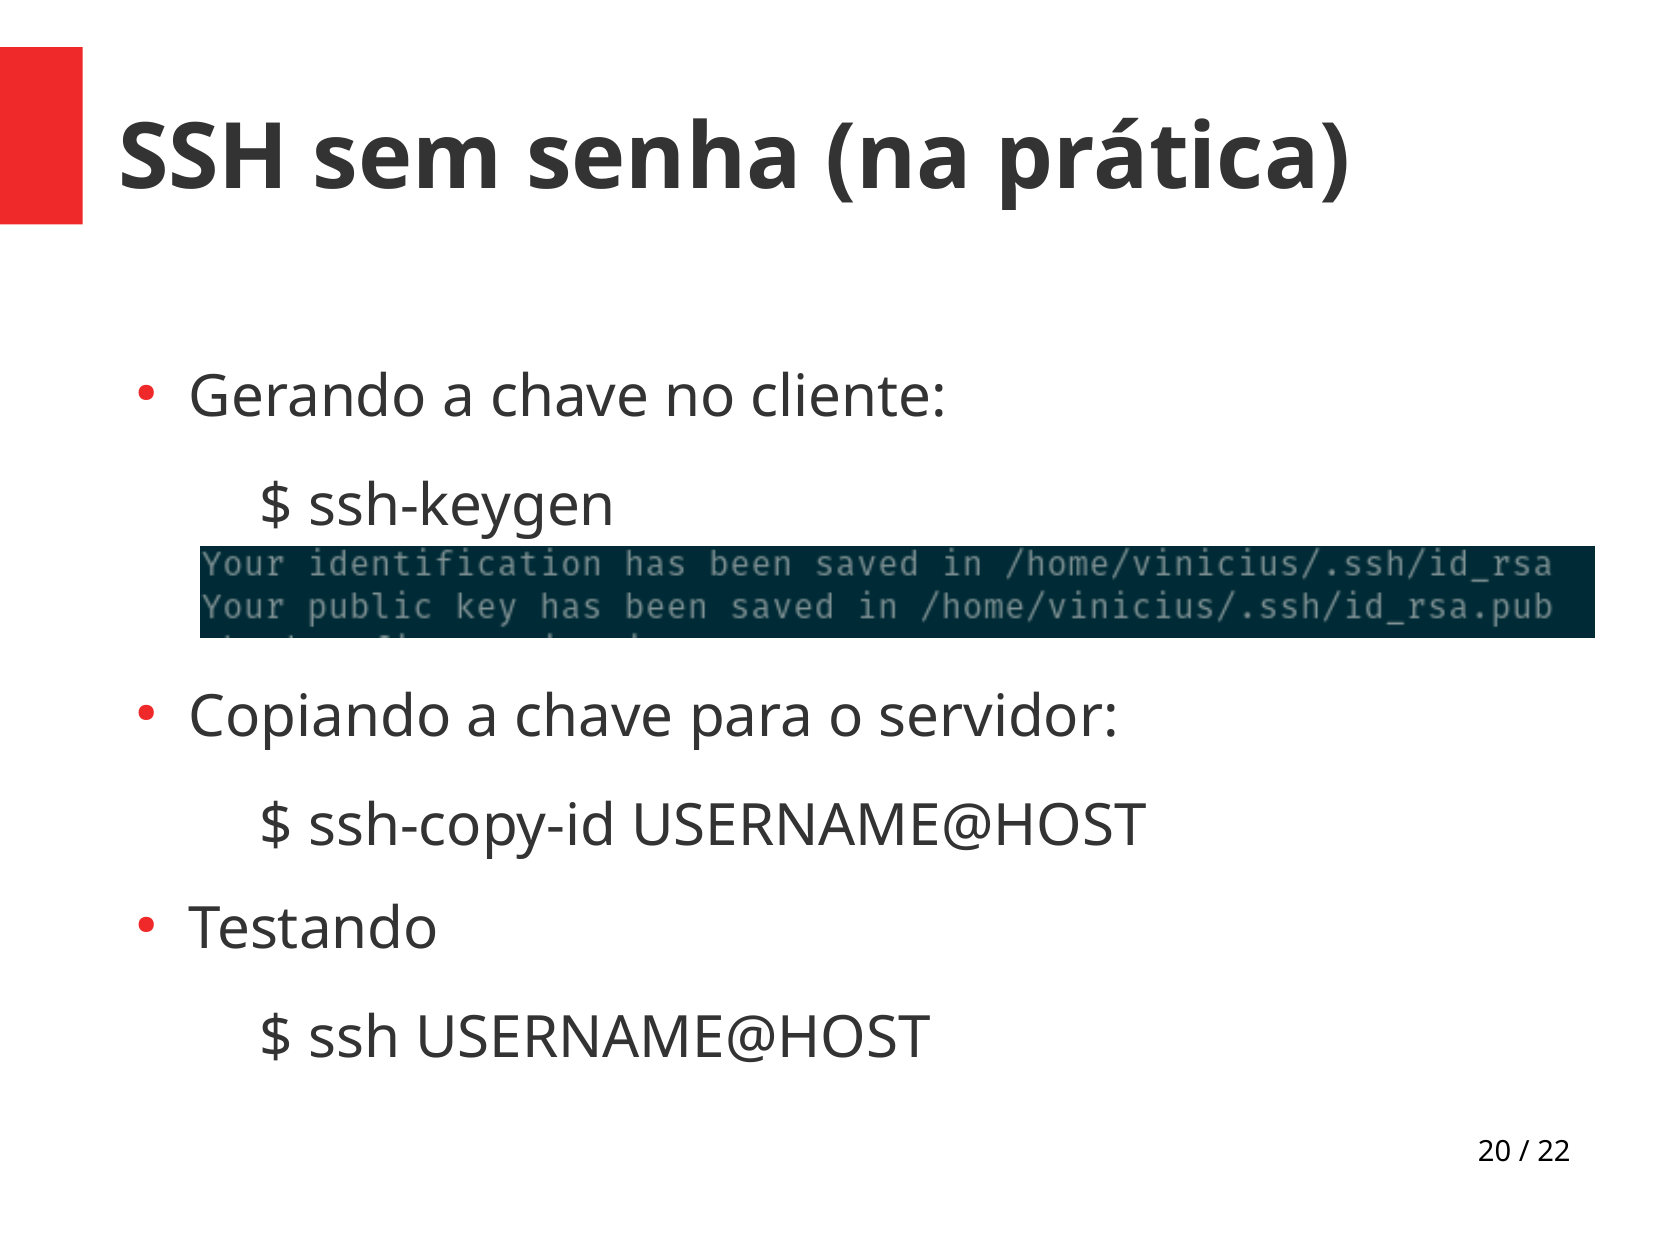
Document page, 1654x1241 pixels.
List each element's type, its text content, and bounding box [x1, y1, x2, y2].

picture [1432, 556, 1446, 575]
picture [1386, 621, 1404, 625]
picture [711, 550, 728, 575]
picture [1115, 599, 1128, 618]
picture [479, 556, 493, 575]
picture [352, 556, 368, 575]
picture [563, 599, 579, 618]
picture [436, 550, 453, 575]
picture [373, 556, 388, 575]
picture [965, 599, 981, 618]
picture [648, 599, 664, 618]
picture [268, 556, 284, 575]
picture [1049, 599, 1066, 618]
picture [817, 593, 831, 618]
picture [1091, 556, 1108, 575]
picture [268, 599, 284, 618]
picture [417, 556, 431, 575]
picture [500, 556, 515, 575]
picture [331, 599, 345, 618]
picture [459, 556, 473, 575]
picture [479, 599, 495, 618]
picture [458, 593, 474, 618]
picture [1514, 599, 1529, 618]
picture [984, 599, 1003, 618]
picture [627, 593, 643, 618]
picture [1282, 599, 1296, 618]
picture [944, 593, 958, 618]
picture [246, 599, 261, 618]
title SSH sem senha (na prática) [118, 49, 1571, 257]
picture [1028, 550, 1043, 575]
picture [373, 593, 387, 618]
picture [1199, 556, 1213, 575]
picture [1387, 550, 1402, 575]
picture [1113, 548, 1129, 579]
picture [544, 556, 558, 575]
picture [901, 550, 916, 575]
picture [669, 556, 683, 575]
picture [394, 552, 409, 575]
picture [202, 552, 221, 575]
picture [1261, 599, 1275, 618]
picture [774, 599, 791, 618]
picture [1430, 599, 1444, 618]
picture [1092, 599, 1106, 618]
picture [1134, 599, 1148, 618]
picture [1028, 590, 1045, 622]
picture [1157, 599, 1171, 618]
picture [396, 599, 410, 618]
picture [1324, 590, 1341, 622]
picture [1303, 548, 1319, 579]
picture [753, 556, 770, 575]
picture [1347, 599, 1361, 618]
picture [1366, 593, 1381, 618]
picture [1176, 599, 1191, 618]
picture [1535, 556, 1551, 575]
picture [1408, 548, 1425, 579]
picture [1072, 599, 1086, 618]
picture [1282, 556, 1296, 575]
list Gerando a chave no cliente: $ ssh-keygen Copiando a chave para o servidor: $ ssh-copy-id USERNAME@HOST Testando $ ssh USERNAME@HOST [118, 354, 1536, 1074]
picture [648, 556, 663, 575]
picture [1535, 593, 1552, 618]
picture [861, 599, 875, 618]
picture [669, 599, 685, 618]
picture [1007, 548, 1024, 579]
picture [1409, 599, 1425, 618]
picture [1218, 556, 1233, 575]
picture [309, 599, 326, 627]
picture [225, 556, 241, 575]
picture [1197, 599, 1212, 618]
picture [246, 556, 261, 575]
picture [922, 590, 939, 622]
picture [1007, 599, 1023, 618]
picture [1241, 556, 1255, 575]
picture [1514, 556, 1529, 575]
picture [331, 550, 345, 575]
picture [859, 556, 876, 575]
picture [880, 599, 895, 618]
picture [584, 556, 599, 575]
picture [1471, 578, 1489, 582]
picture [838, 556, 854, 575]
picture [1176, 556, 1191, 575]
picture [965, 556, 979, 575]
picture [202, 595, 221, 618]
picture [690, 599, 705, 618]
picture [1493, 599, 1510, 627]
picture [225, 599, 242, 618]
picture [1345, 556, 1360, 575]
picture [817, 556, 831, 575]
picture [946, 556, 960, 575]
picture [1134, 556, 1150, 575]
picture [584, 599, 599, 618]
picture [1451, 550, 1465, 575]
picture [563, 556, 580, 575]
picture [415, 599, 430, 618]
picture [732, 599, 747, 618]
picture [753, 599, 769, 618]
picture [311, 556, 325, 575]
picture [1069, 556, 1087, 575]
picture [1049, 556, 1066, 575]
picture [880, 556, 897, 575]
picture [1366, 556, 1381, 575]
picture [1261, 556, 1275, 575]
picture [1218, 590, 1235, 622]
picture [542, 593, 557, 618]
picture [352, 593, 368, 618]
picture [1157, 556, 1171, 575]
picture [627, 550, 641, 575]
picture [500, 599, 516, 627]
picture [732, 556, 749, 575]
picture [796, 599, 812, 618]
picture [1494, 556, 1510, 575]
picture [521, 552, 536, 575]
picture [1303, 593, 1318, 618]
picture [1451, 599, 1466, 618]
picture [774, 556, 789, 575]
